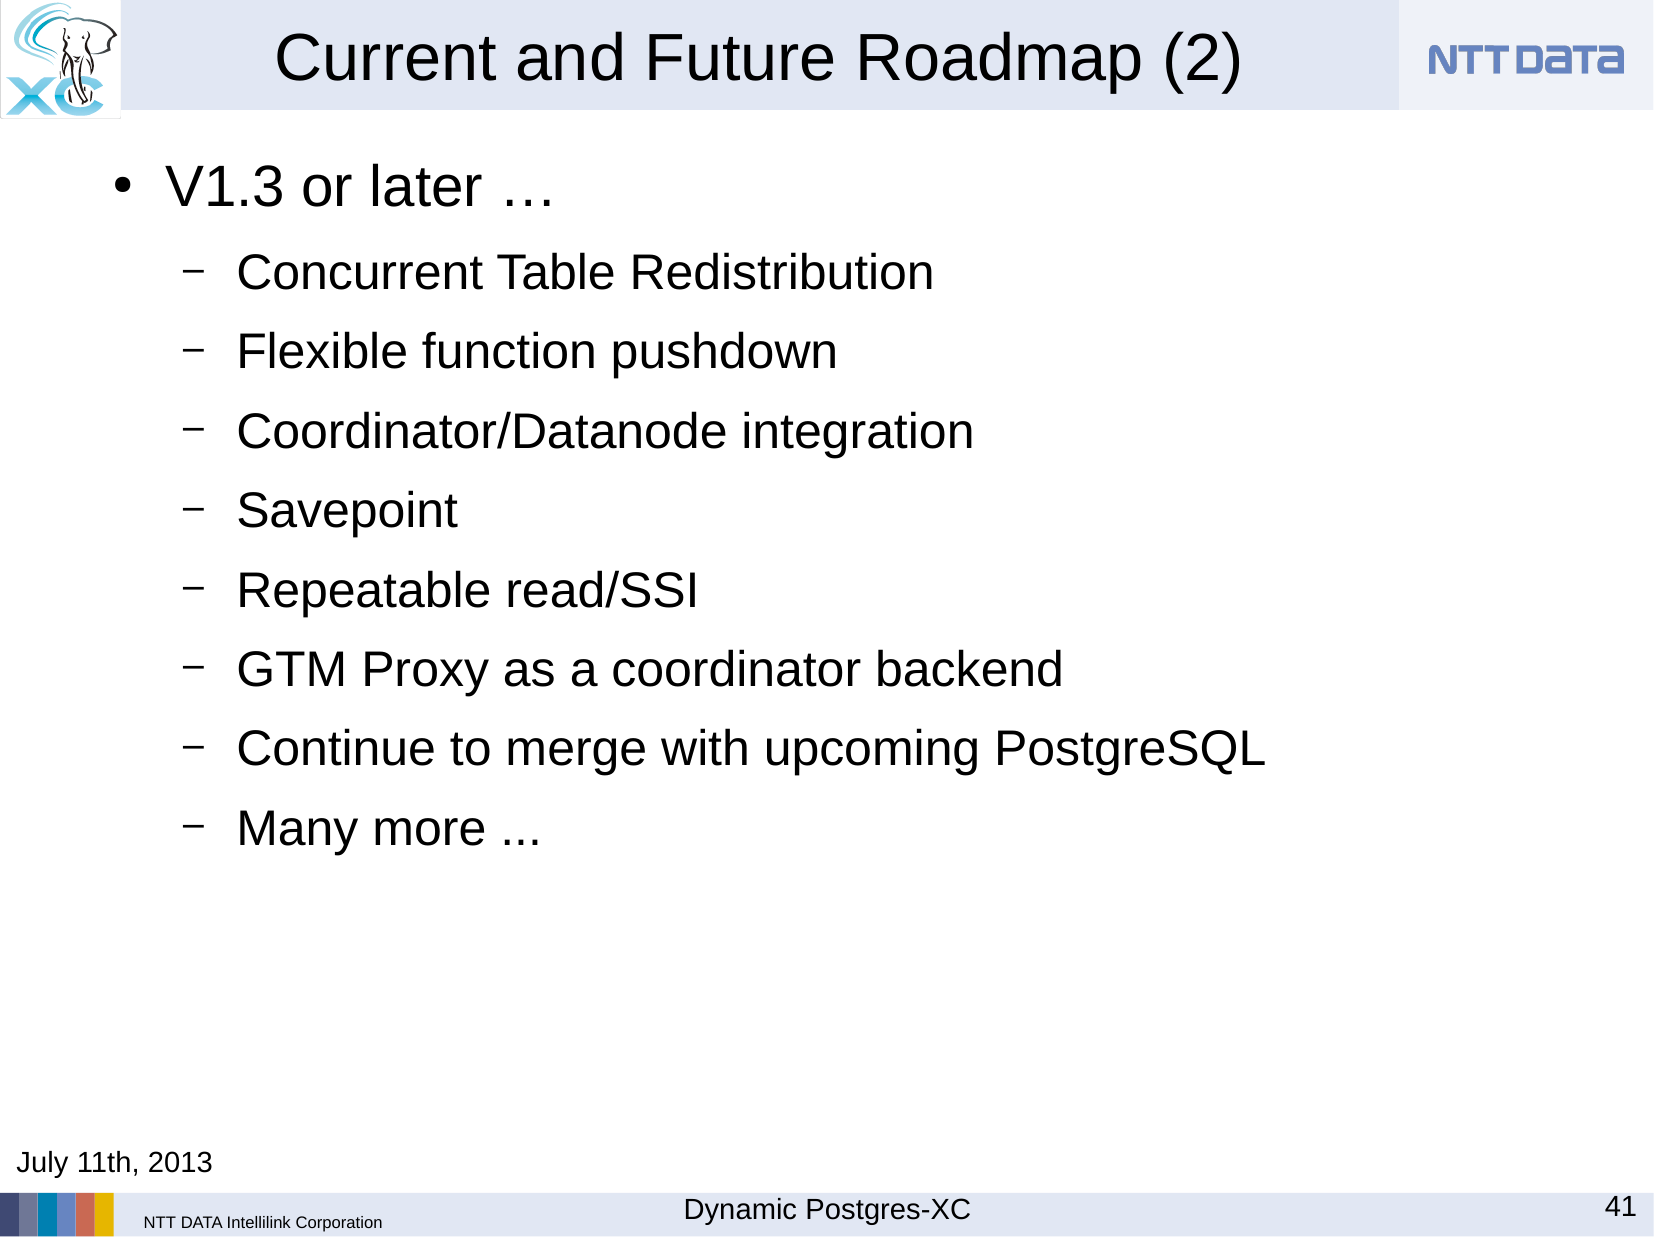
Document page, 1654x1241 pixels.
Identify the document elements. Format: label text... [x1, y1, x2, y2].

picture [0, 0, 121, 119]
list V1.3 or later … Concurrent Table Redistribution Flexible function pushdown Coordinator/Datanode integration Savepoint Repeatable read/SSI GTM Proxy as a coordinator backend Continue to merge with upcoming PostgreSQL Many more ... [94, 153, 1583, 1111]
title Current and Future Roadmap (2) [120, 3, 1399, 110]
picture [1429, 45, 1624, 74]
